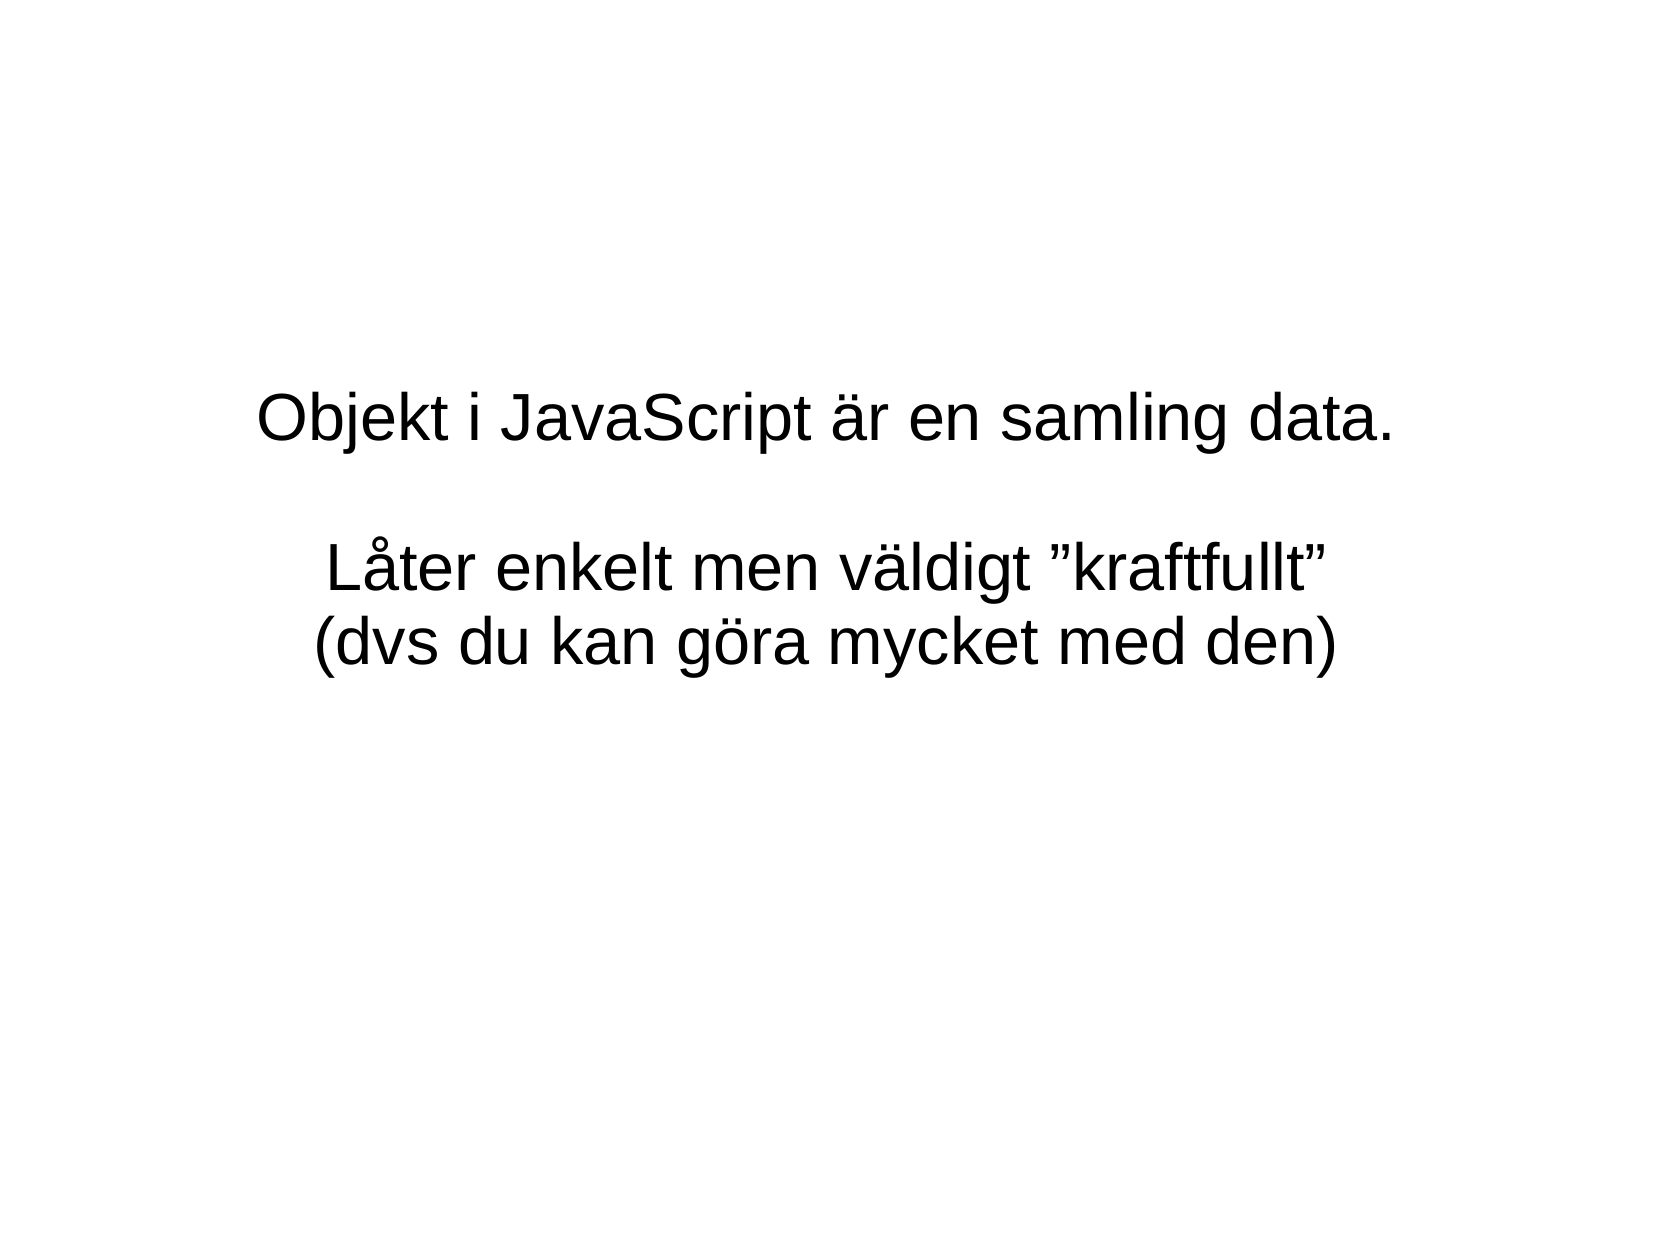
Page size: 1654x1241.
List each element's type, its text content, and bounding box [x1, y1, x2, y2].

subtitle Objekt i JavaScript är en samling data. Låter enkelt men väldigt ”kraftfullt” (dvs du kan göra mycket med den) [82, 49, 1571, 1010]
